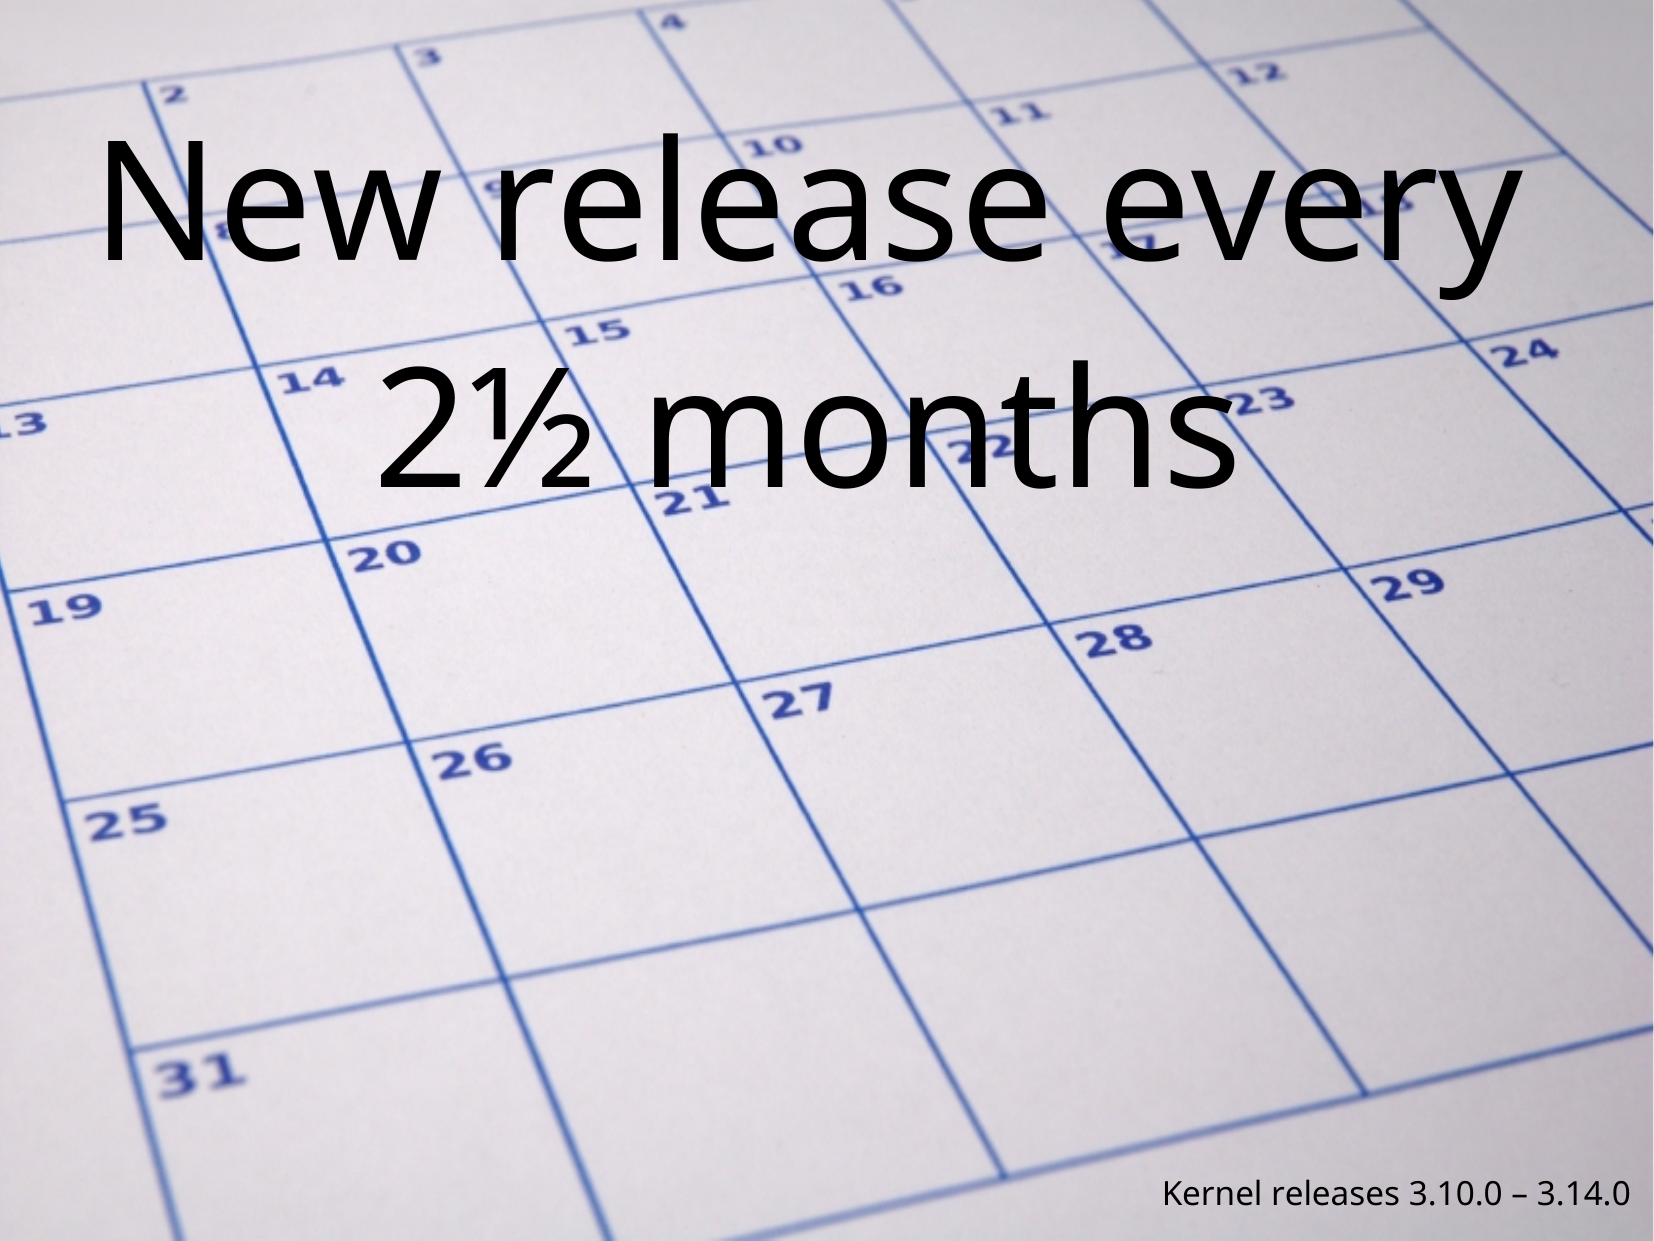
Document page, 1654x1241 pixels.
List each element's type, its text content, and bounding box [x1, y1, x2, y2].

text_box New release every 2½ months [77, 75, 1576, 491]
text_box Kernel releases 3.10.0 – 3.14.0 [1147, 1162, 1651, 1218]
picture [0, 0, 1654, 1241]
